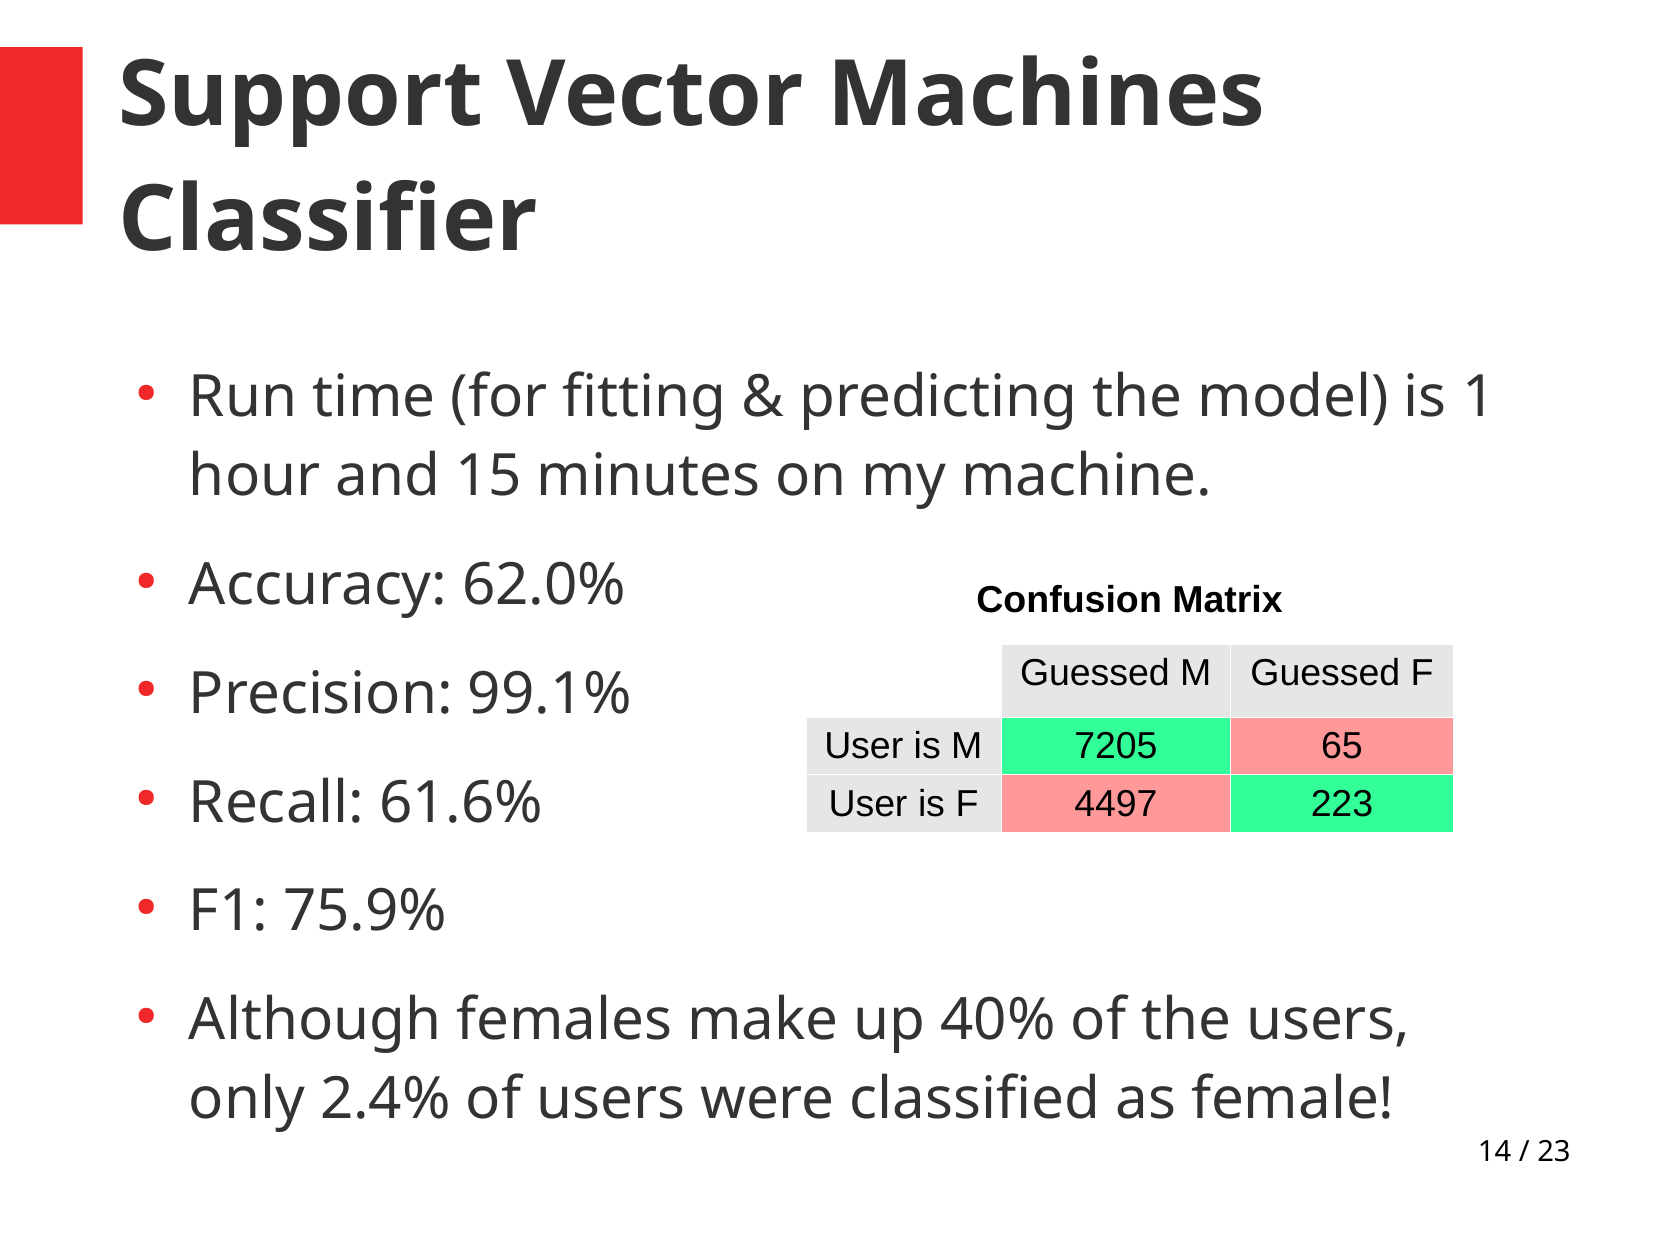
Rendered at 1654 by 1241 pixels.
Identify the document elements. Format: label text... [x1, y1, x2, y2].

table_cell 223 [1231, 775, 1453, 832]
table_cell 4497 [1002, 775, 1230, 832]
table_cell User is M [807, 718, 1001, 774]
table_cell User is F [807, 775, 1001, 832]
table_cell [807, 645, 1001, 717]
table_cell Guessed F [1231, 645, 1453, 717]
table_cell Guessed M [1002, 645, 1230, 717]
table_header Confusion Matrix [807, 572, 1453, 644]
table_cell 7205 [1002, 718, 1230, 774]
table_cell 65 [1231, 718, 1453, 774]
title Support Vector Machines Classifier [118, 45, 1571, 260]
list Run time (for fitting & predicting the model) is 1 hour and 15 minutes on my machine. Accuracy: 62.0% Precision: 99.1% Recall: 61.6% F1: 75.9% Although females make up 40% of the users, only 2.4% of users were classified as female! [118, 354, 1536, 1074]
